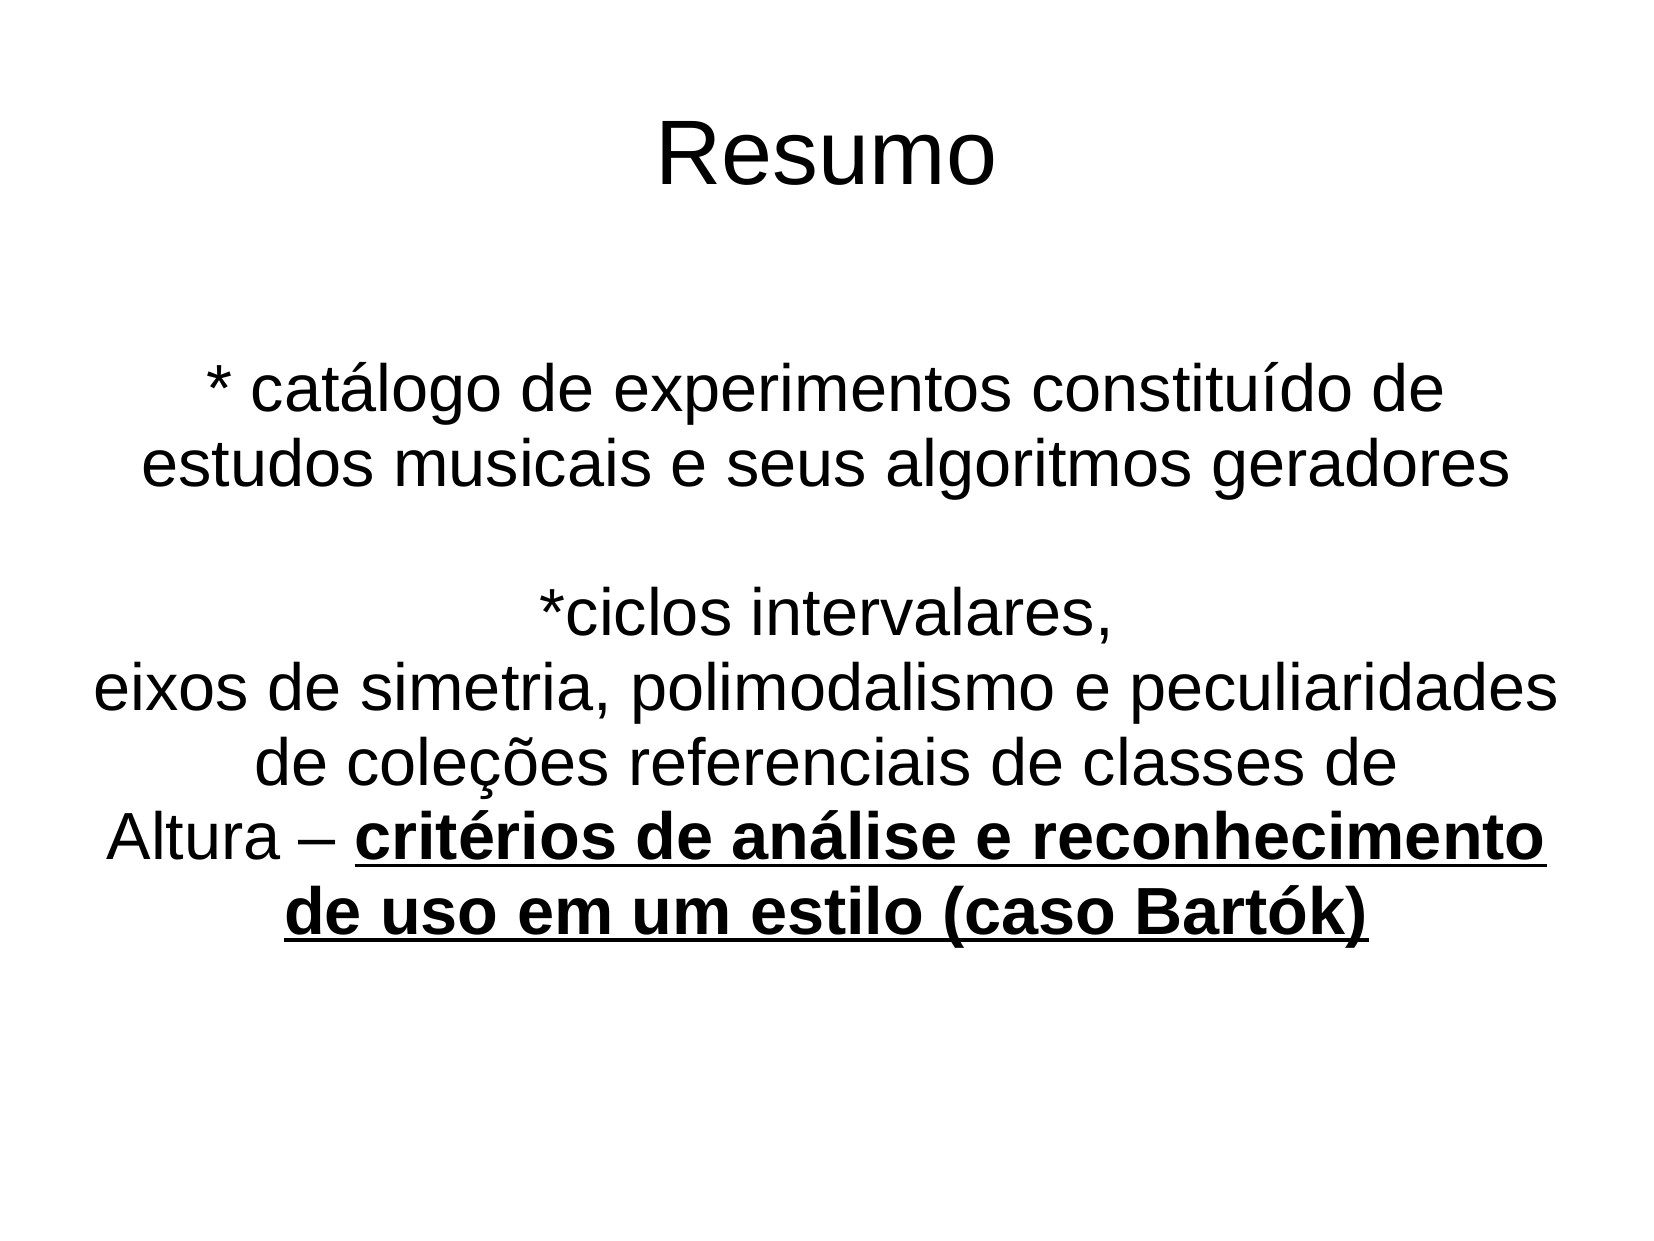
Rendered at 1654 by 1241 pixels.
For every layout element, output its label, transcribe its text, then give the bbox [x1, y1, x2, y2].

title Resumo [82, 49, 1571, 257]
subtitle * catálogo de experimentos constituído de estudos musicais e seus algoritmos geradores *ciclos intervalares, eixos de simetria, polimodalismo e peculiaridades de coleções referenciais de classes de Altura – critérios de análise e reconhecimento de uso em um estilo (caso Bartók) [82, 290, 1571, 1010]
